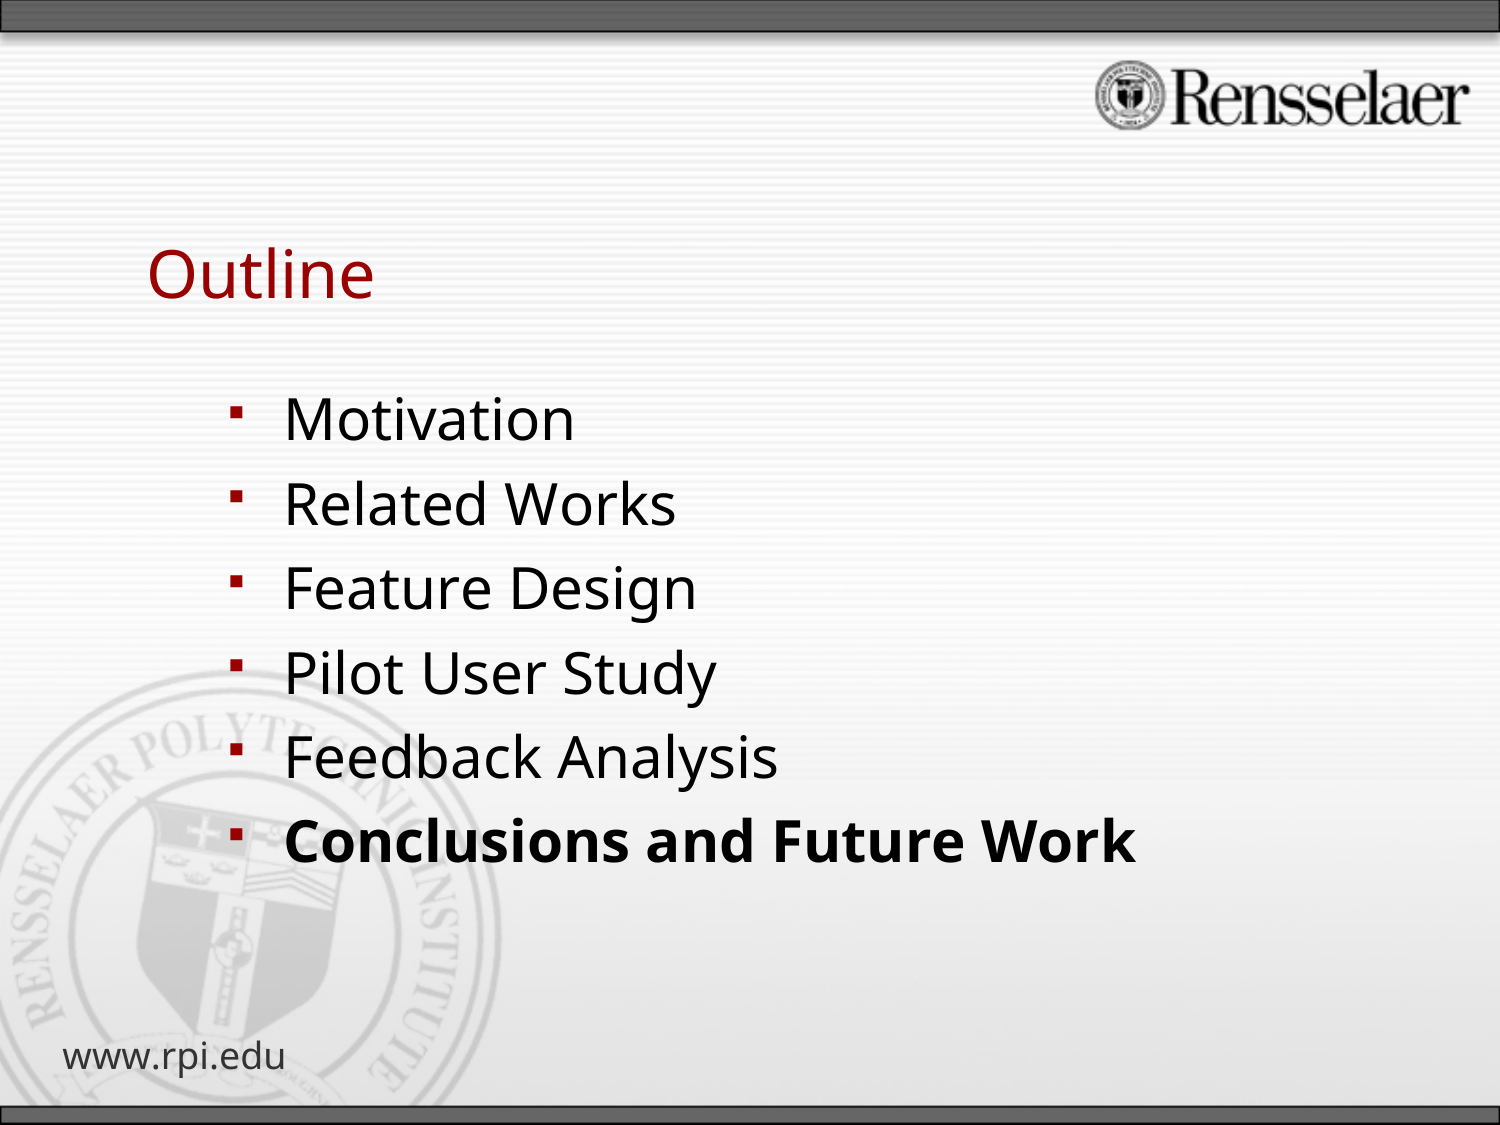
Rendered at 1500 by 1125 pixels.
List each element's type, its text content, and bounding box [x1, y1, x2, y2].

picture [0, 0, 1500, 1125]
list Motivation Related Works Feature Design Pilot User Study Feedback Analysis Conclusions and Future Work [212, 375, 1450, 988]
title Outline [131, 207, 1457, 336]
